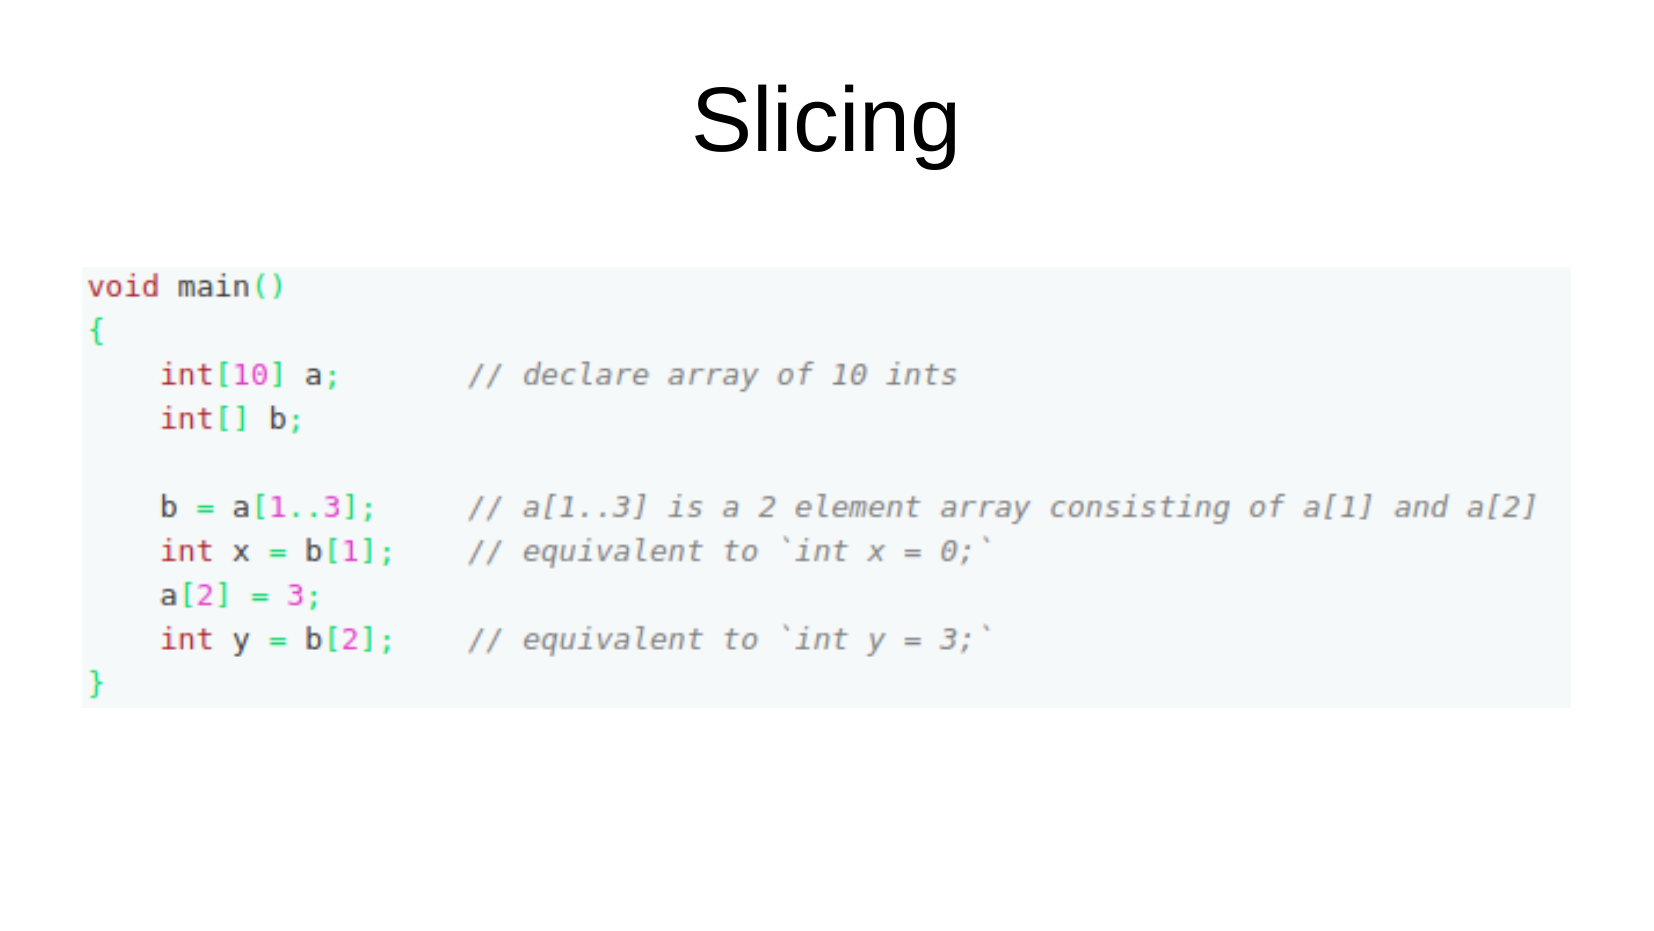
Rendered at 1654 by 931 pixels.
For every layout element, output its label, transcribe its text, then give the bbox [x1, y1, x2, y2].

picture [82, 267, 1571, 708]
title Slicing [82, 37, 1571, 193]
